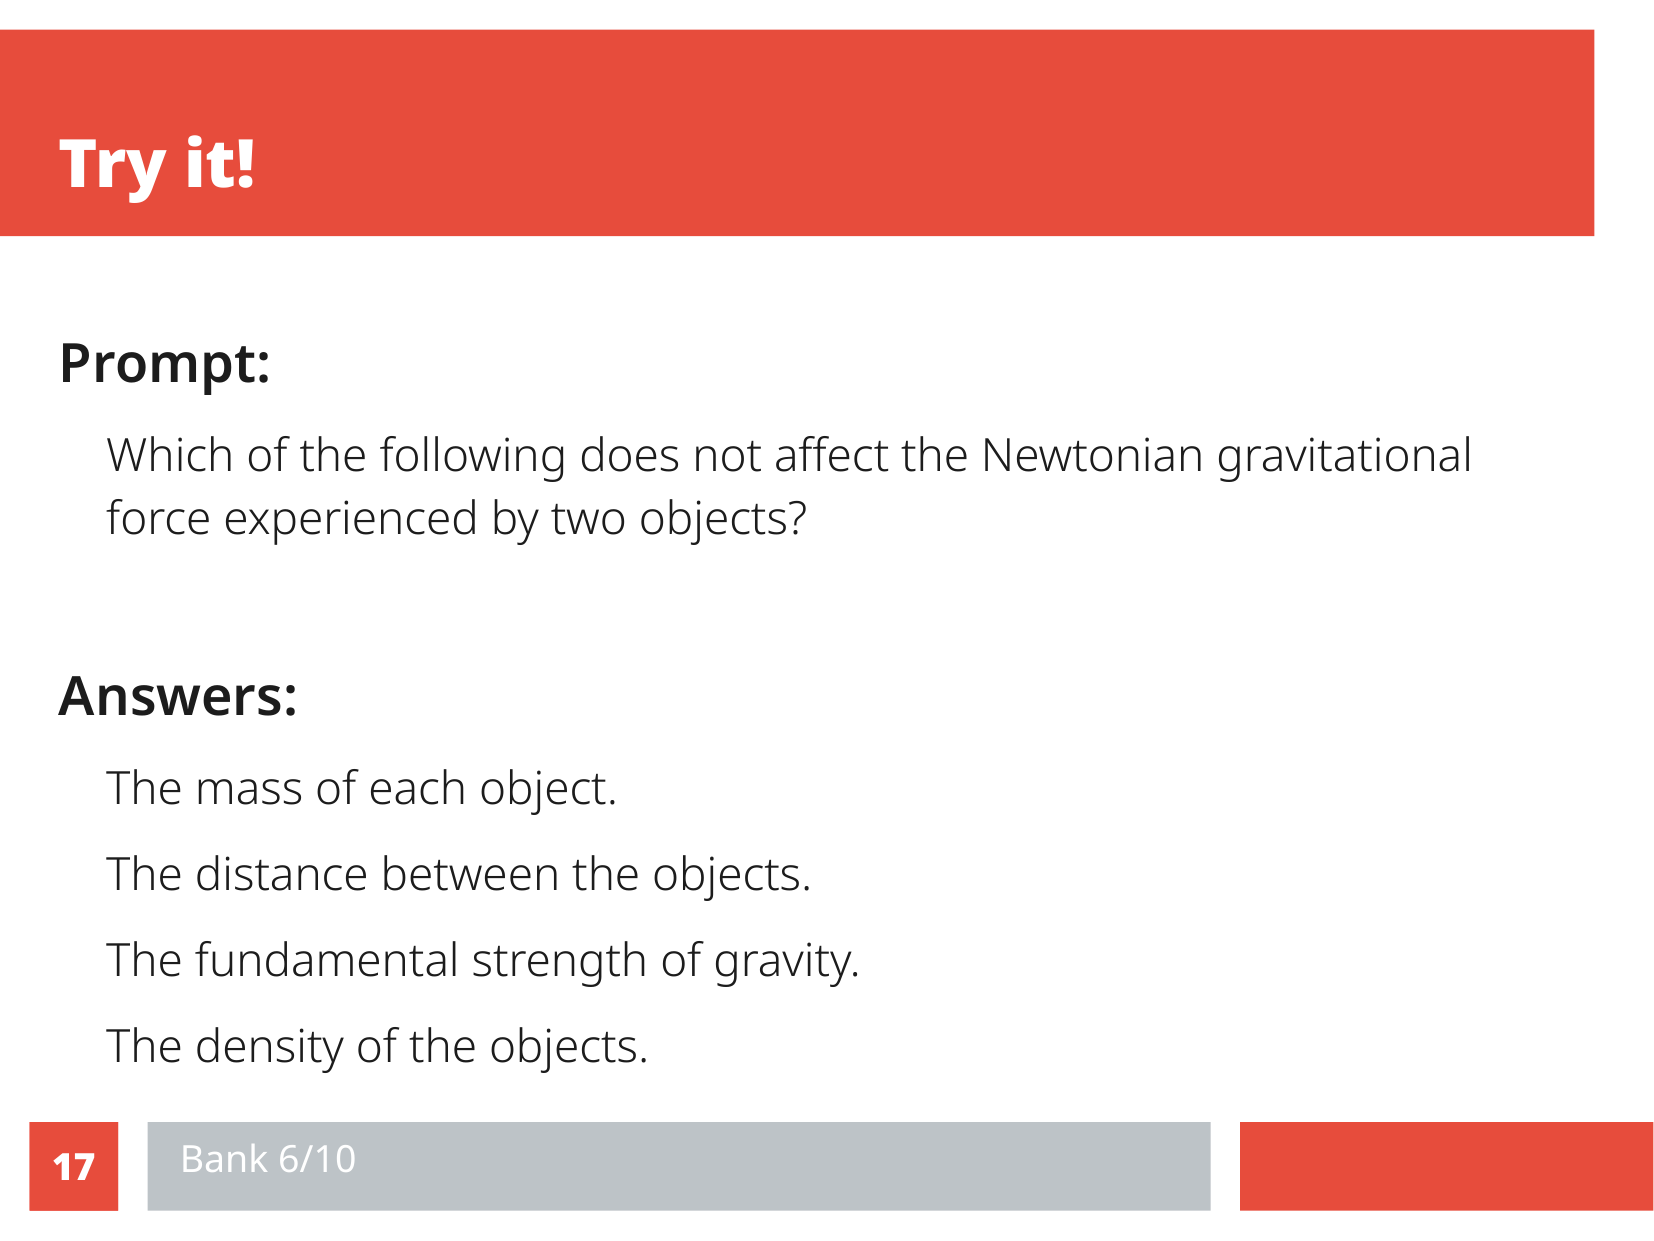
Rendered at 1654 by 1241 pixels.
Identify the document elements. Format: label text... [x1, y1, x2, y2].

text_box Bank 6/10 [165, 1125, 736, 1184]
list Prompt: Which of the following does not affect the Newtonian gravitational force experienced by two objects? Answers: The mass of each object. The distance between the objects. The fundamental strength of gravity. The density of the objects. [59, 324, 1565, 1093]
title Try it! [59, 59, 1595, 207]
